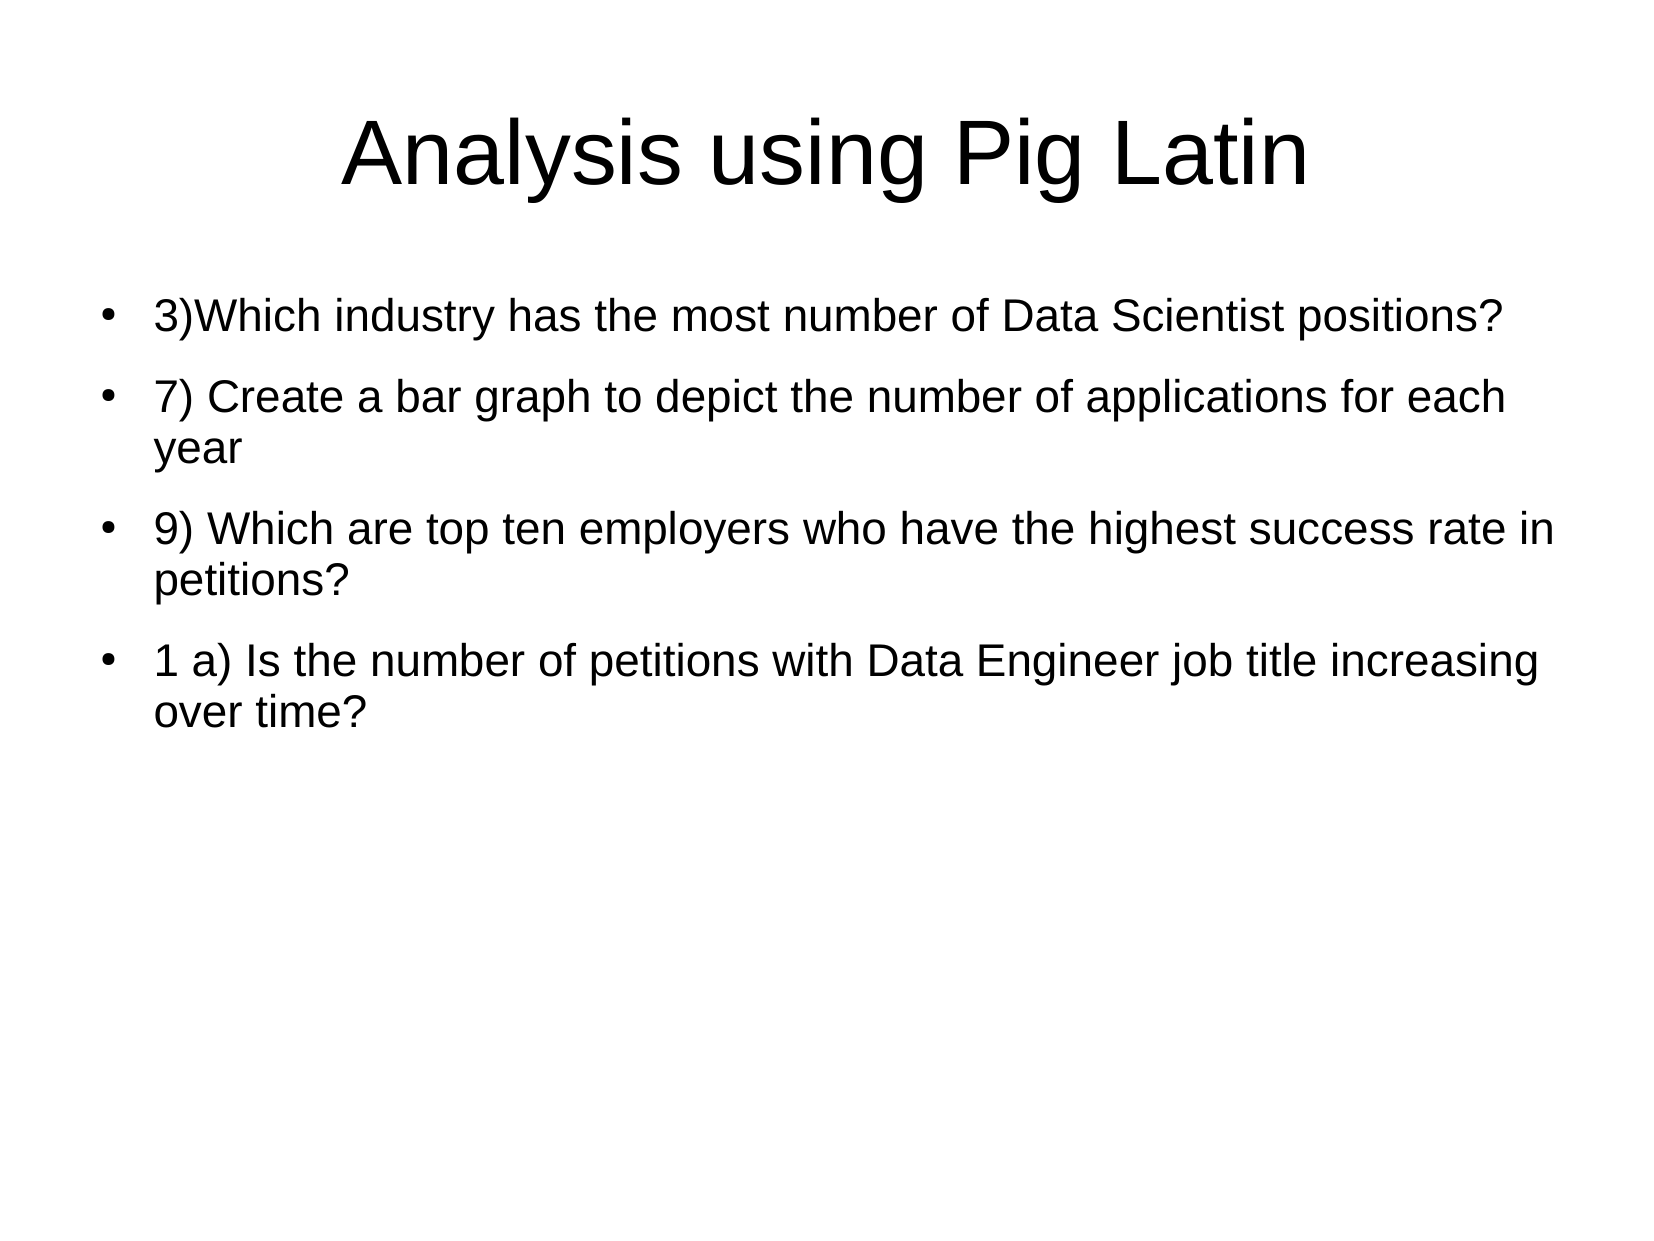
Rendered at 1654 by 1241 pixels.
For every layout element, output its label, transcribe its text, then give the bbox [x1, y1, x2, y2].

list 3)Which industry has the most number of Data Scientist positions? 7) Create a bar graph to depict the number of applications for each year 9) Which are top ten employers who have the highest success rate in petitions? 1 a) Is the number of petitions with Data Engineer job title increasing over time? [82, 290, 1571, 1010]
title Analysis using Pig Latin [82, 49, 1571, 257]
